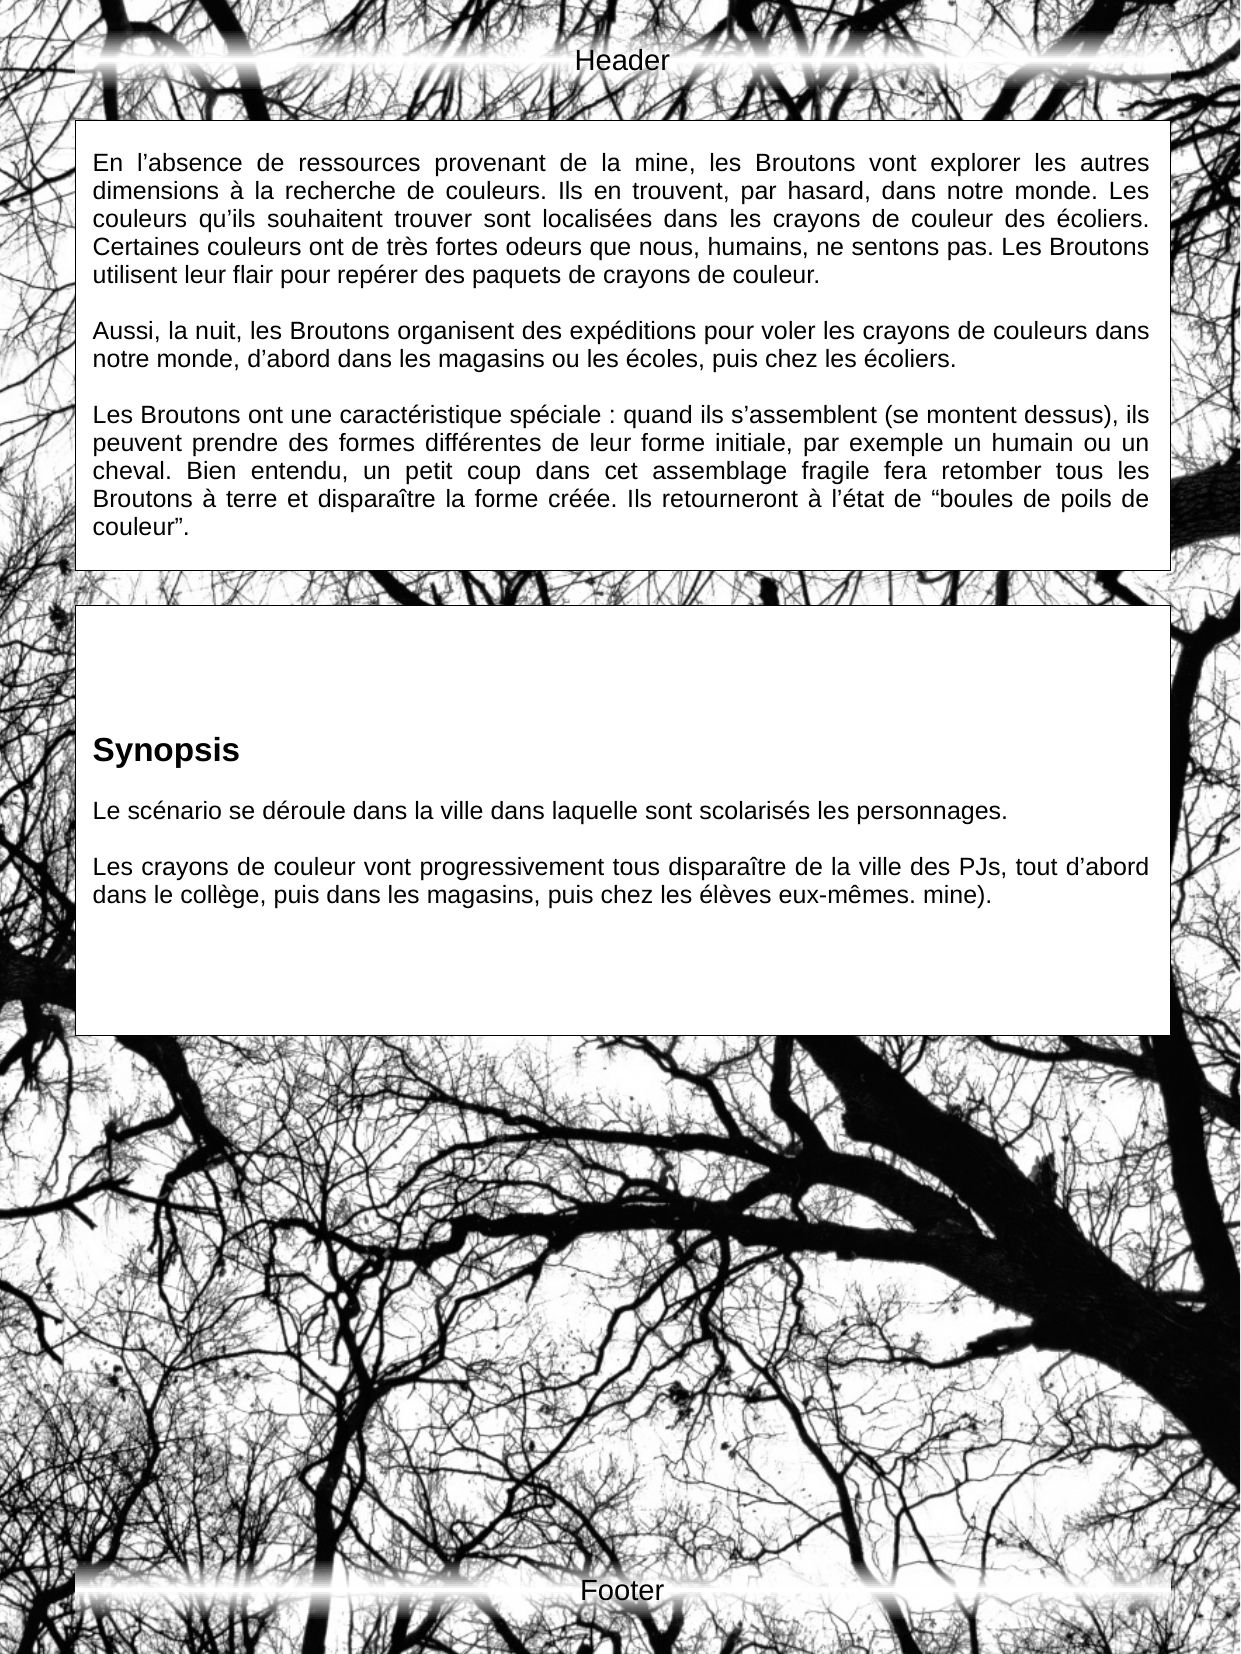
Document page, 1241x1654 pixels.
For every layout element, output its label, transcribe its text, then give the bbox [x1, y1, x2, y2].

text_box Synopsis Le scénario se déroule dans la ville dans laquelle sont scolarisés les personnages. Les crayons de couleur vont progressivement tous disparaître de la ville des PJs, tout d’abord dans le collège, puis dans les magasins, puis chez les élèves eux-mêmes. mine). [75, 605, 1171, 1036]
picture [0, 0, 1241, 1654]
text_box En l’absence de ressources provenant de la mine, les Broutons vont explorer les autres dimensions à la recherche de couleurs. Ils en trouvent, par hasard, dans notre monde. Les couleurs qu’ils souhaitent trouver sont localisées dans les crayons de couleur des écoliers. Certaines couleurs ont de très fortes odeurs que nous, humains, ne sentons pas. Les Broutons utilisent leur flair pour repérer des paquets de crayons de couleur. Aussi, la nuit, les Broutons organisent des expéditions pour voler les crayons de couleurs dans notre monde, d’abord dans les magasins ou les écoles, puis chez les écoliers. Les Broutons ont une caractéristique spéciale : quand ils s’assemblent (se montent dessus), ils peuvent prendre des formes différentes de leur forme initiale, par exemple un humain ou un cheval. Bien entendu, un petit coup dans cet assemblage fragile fera retomber tous les Broutons à terre et disparaître la forme créée. Ils retourneront à l’état de “boules de poils de couleur”. [75, 120, 1171, 571]
text_box Header [75, 30, 1171, 91]
text_box Footer [75, 1560, 1171, 1621]
